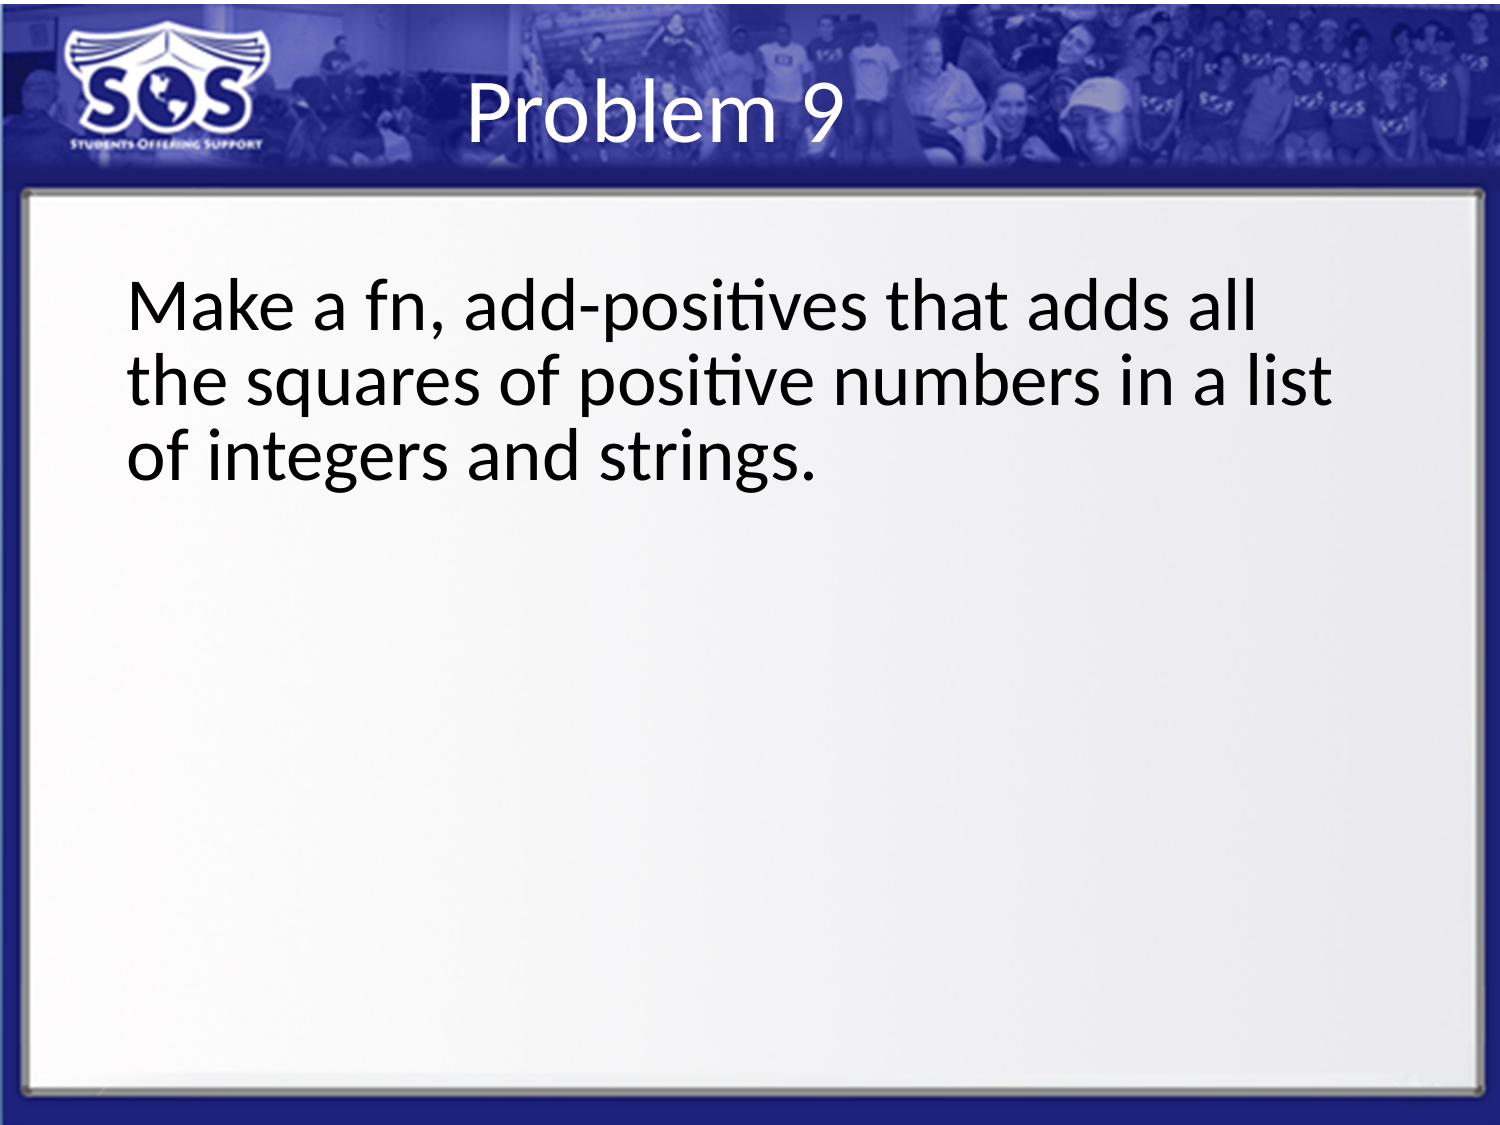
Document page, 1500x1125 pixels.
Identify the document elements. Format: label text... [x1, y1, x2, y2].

text_box Problem 9 [450, 66, 1050, 193]
picture [0, 4, 1500, 1125]
text_box Make a fn, add-positives that adds all the squares of positive numbers in a list of integers and strings. [112, 267, 1388, 646]
